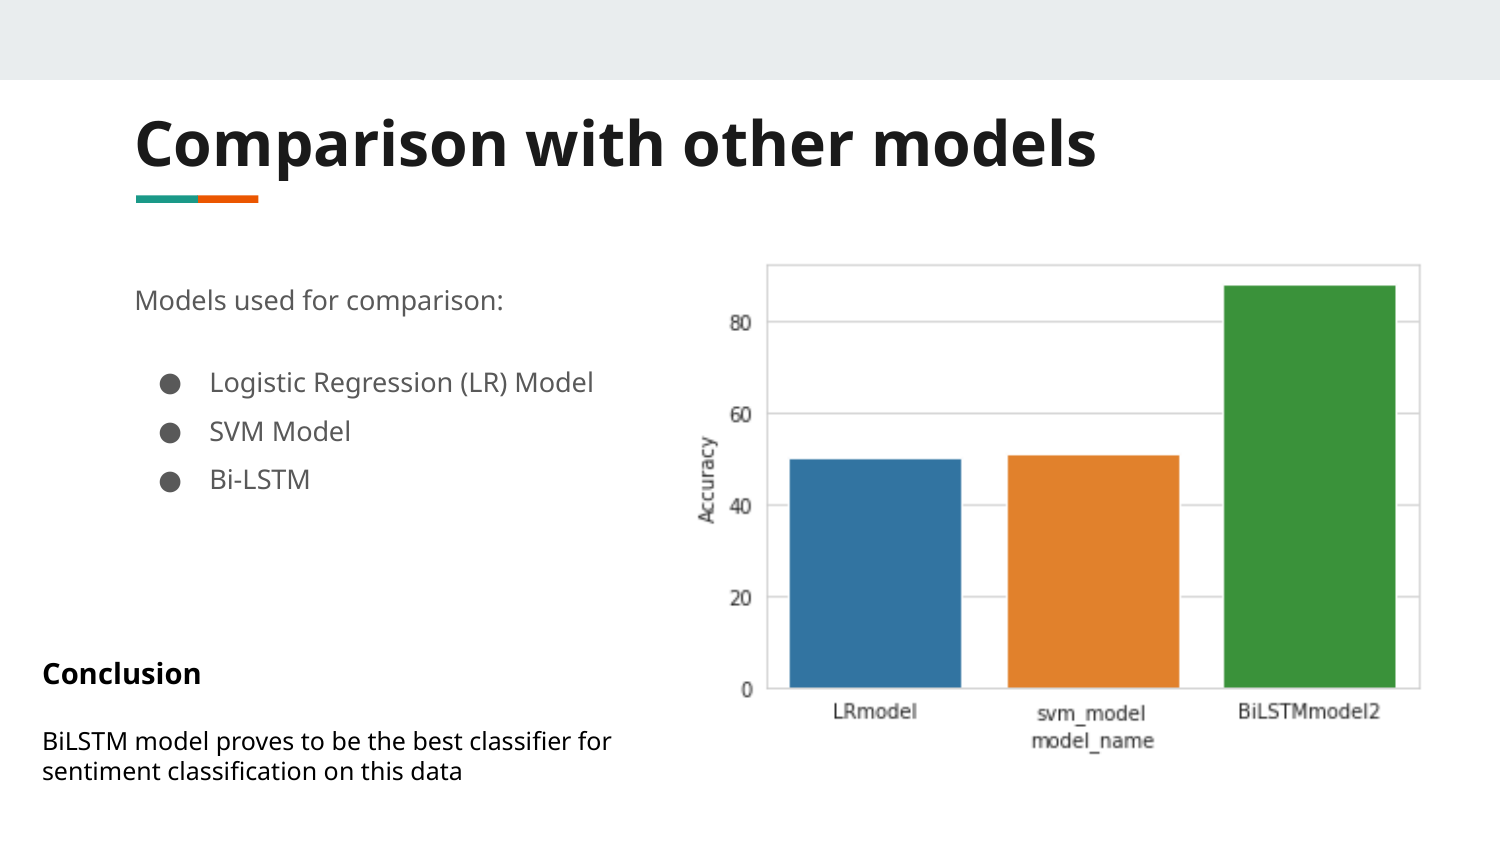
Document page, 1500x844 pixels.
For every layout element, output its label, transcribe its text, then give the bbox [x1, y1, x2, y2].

list Models used for comparison: Logistic Regression (LR) Model SVM Model Bi-LSTM [119, 251, 670, 513]
title Comparison with other models [119, 88, 1381, 177]
picture [687, 251, 1431, 766]
text_box Conclusion BiLSTM model proves to be the best classifier for sentiment classification on this data [26, 640, 724, 801]
